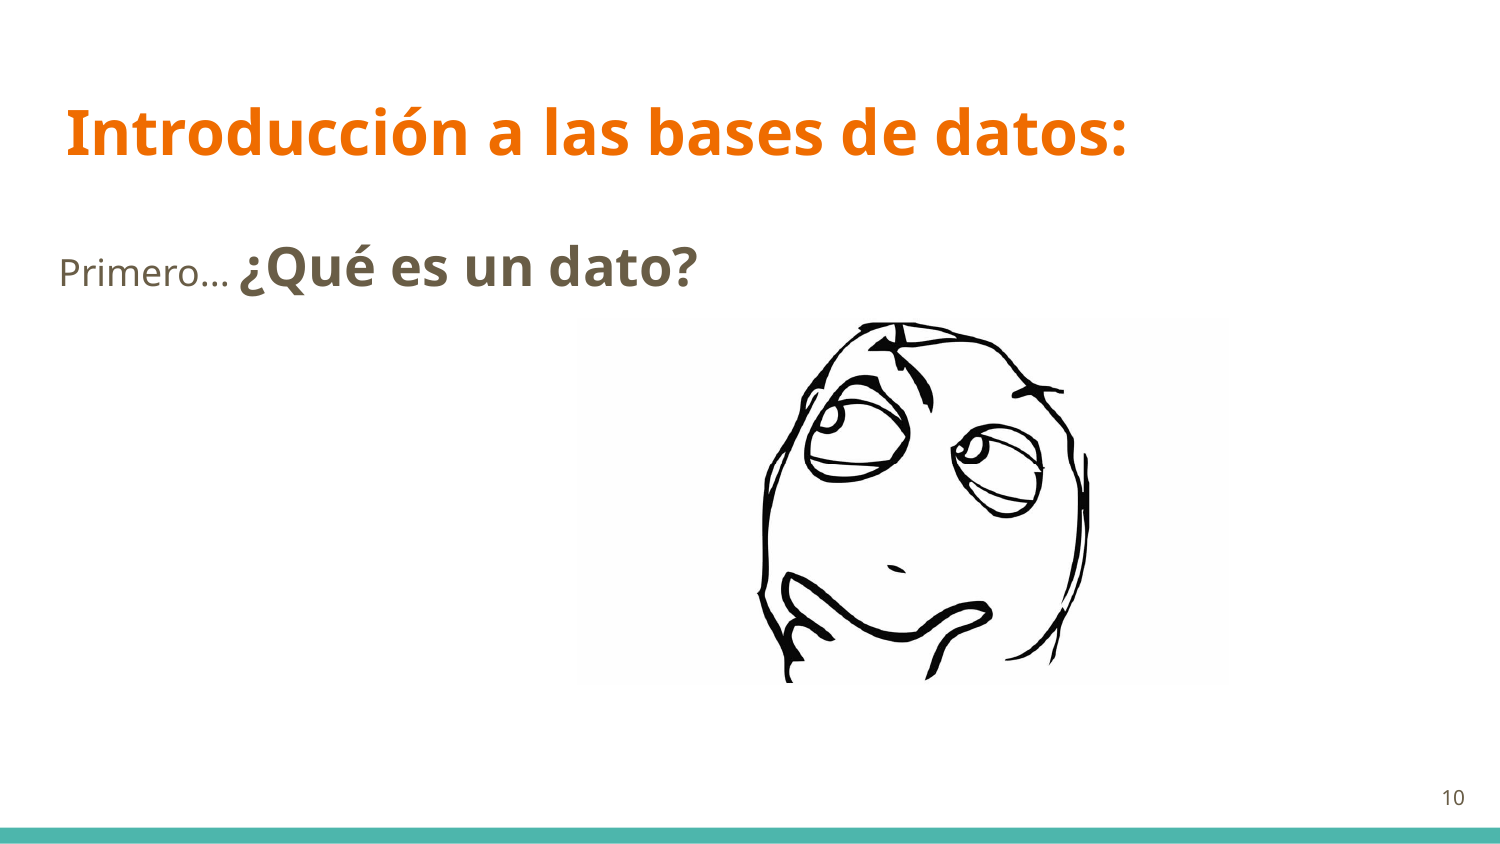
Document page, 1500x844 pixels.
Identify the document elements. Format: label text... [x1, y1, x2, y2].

picture [577, 318, 1229, 686]
list Primero... ¿Qué es un dato? [43, 202, 1441, 745]
slide_number <number> [1389, 764, 1480, 830]
title Introducción a las bases de datos: [51, 72, 1449, 189]
